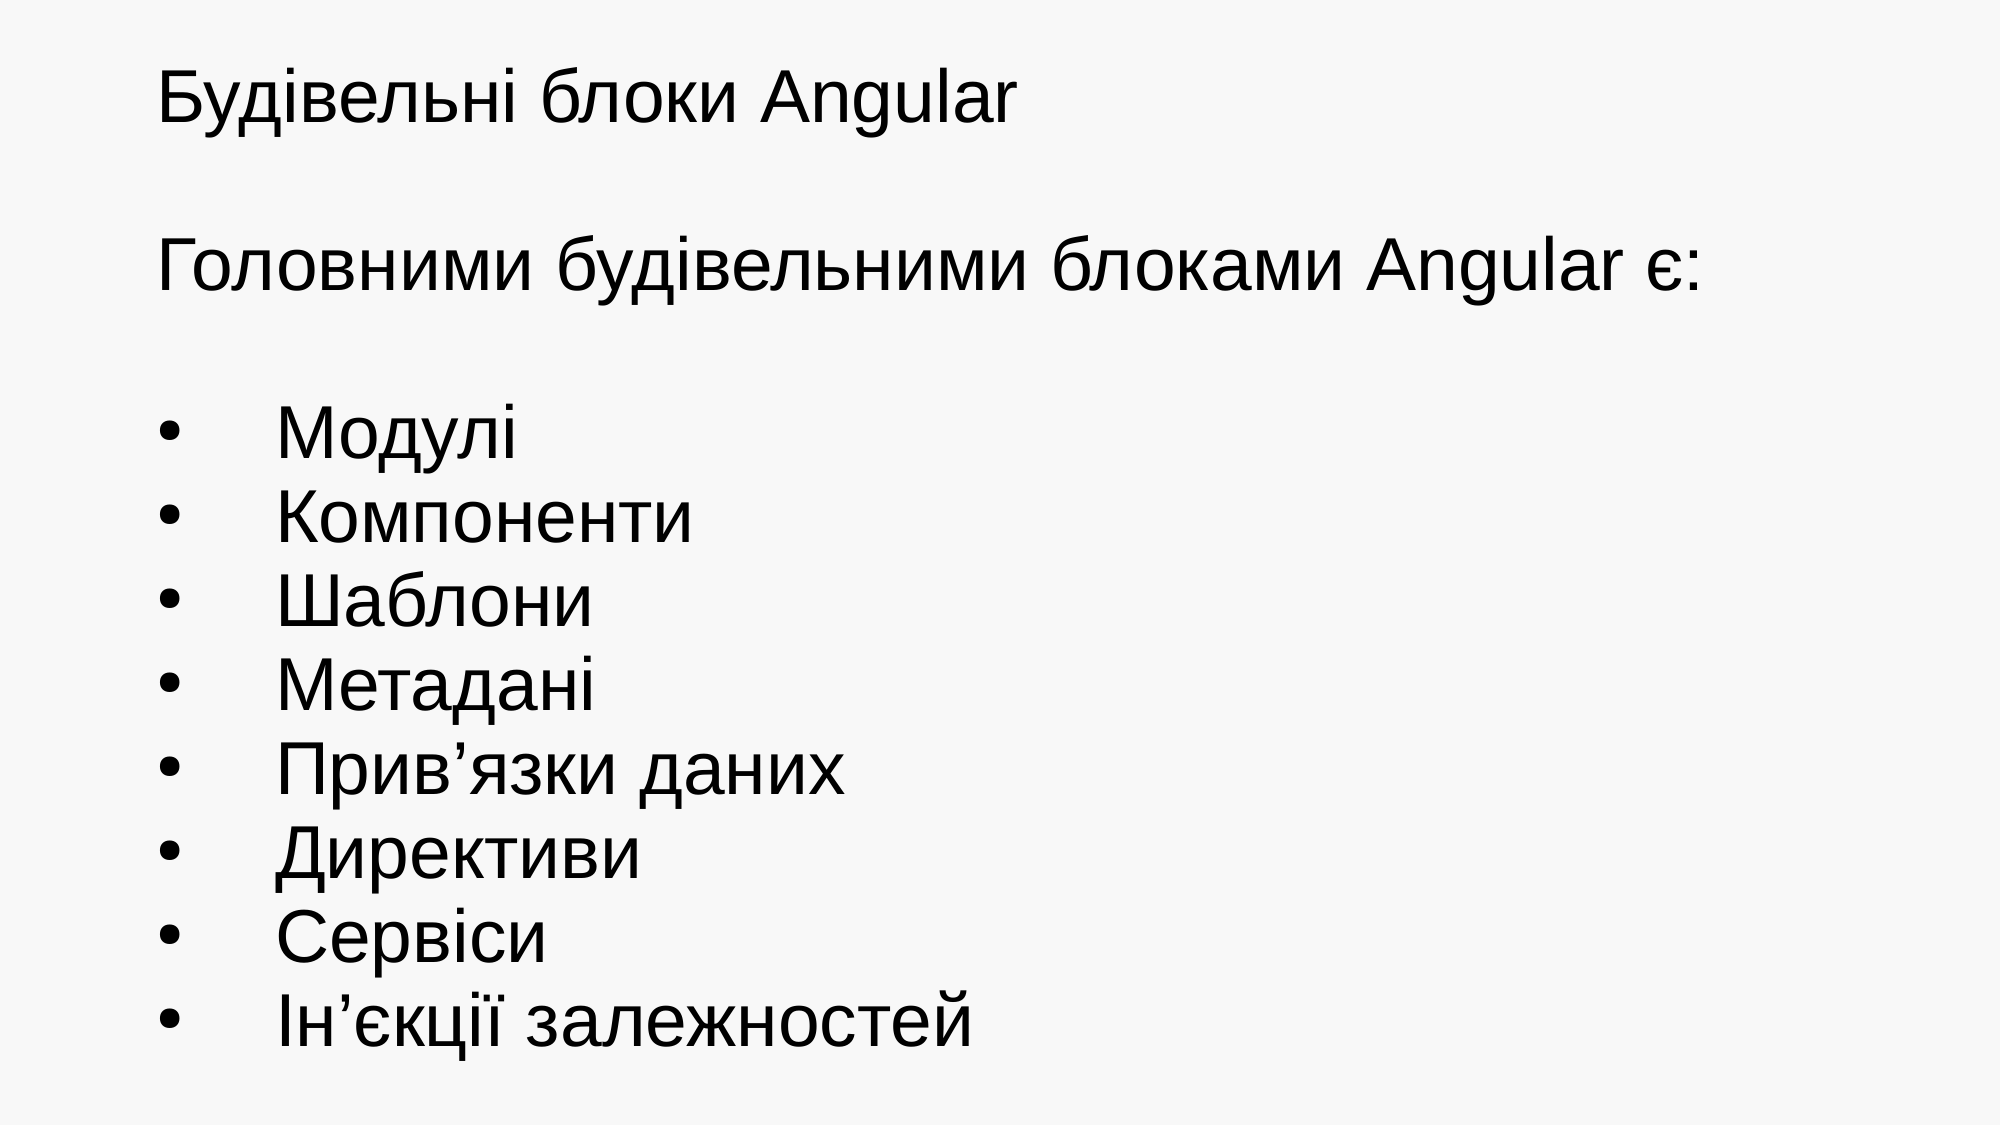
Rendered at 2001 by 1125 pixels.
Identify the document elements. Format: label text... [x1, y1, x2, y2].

text_box Будівельні блоки Angular Головними будівельними блоками Angular є: Модулі Компоненти Шаблони Метадані Прив’язки даних Директиви Сервіси Ін’єкції залежностей [141, 47, 1784, 1070]
